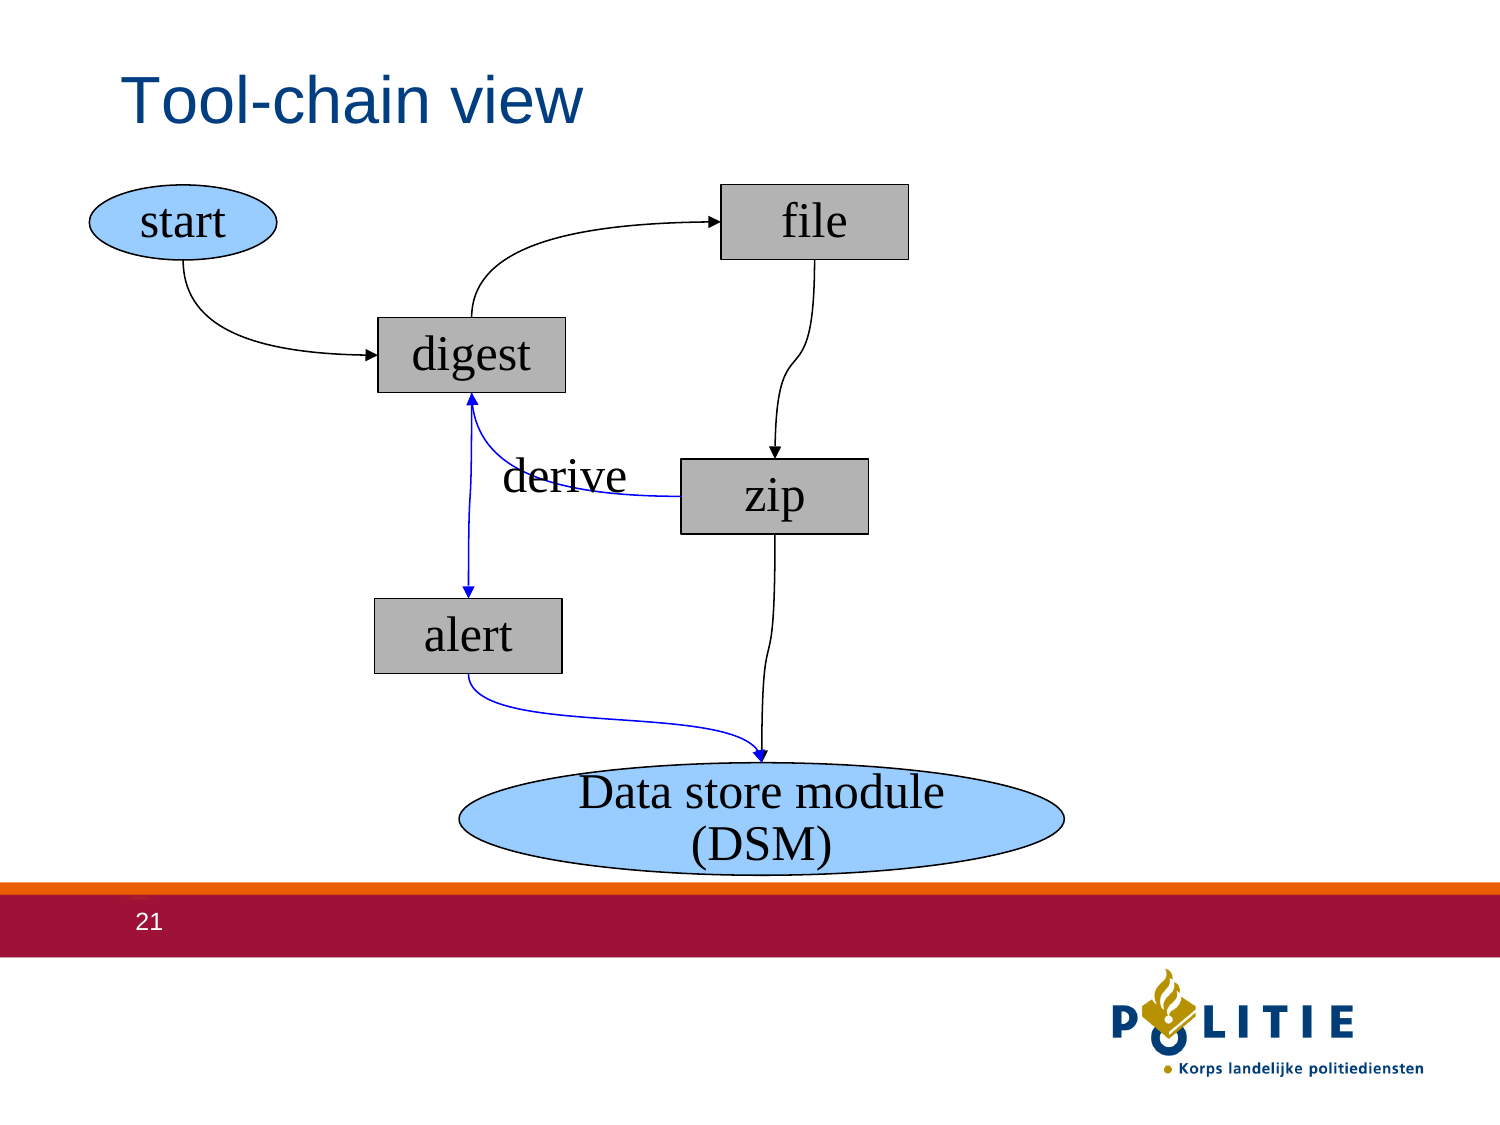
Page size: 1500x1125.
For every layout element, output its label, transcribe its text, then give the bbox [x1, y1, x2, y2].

text_box derive [487, 446, 643, 517]
text_box zip [681, 458, 869, 534]
picture [0, 0, 1500, 1125]
text_box file [720, 184, 909, 260]
title Tool-chain view [120, 46, 1346, 160]
text_box digest [377, 317, 566, 393]
text_box Data store module (DSM) [459, 762, 1065, 876]
text_box start [89, 184, 277, 260]
text_box alert [374, 598, 563, 674]
